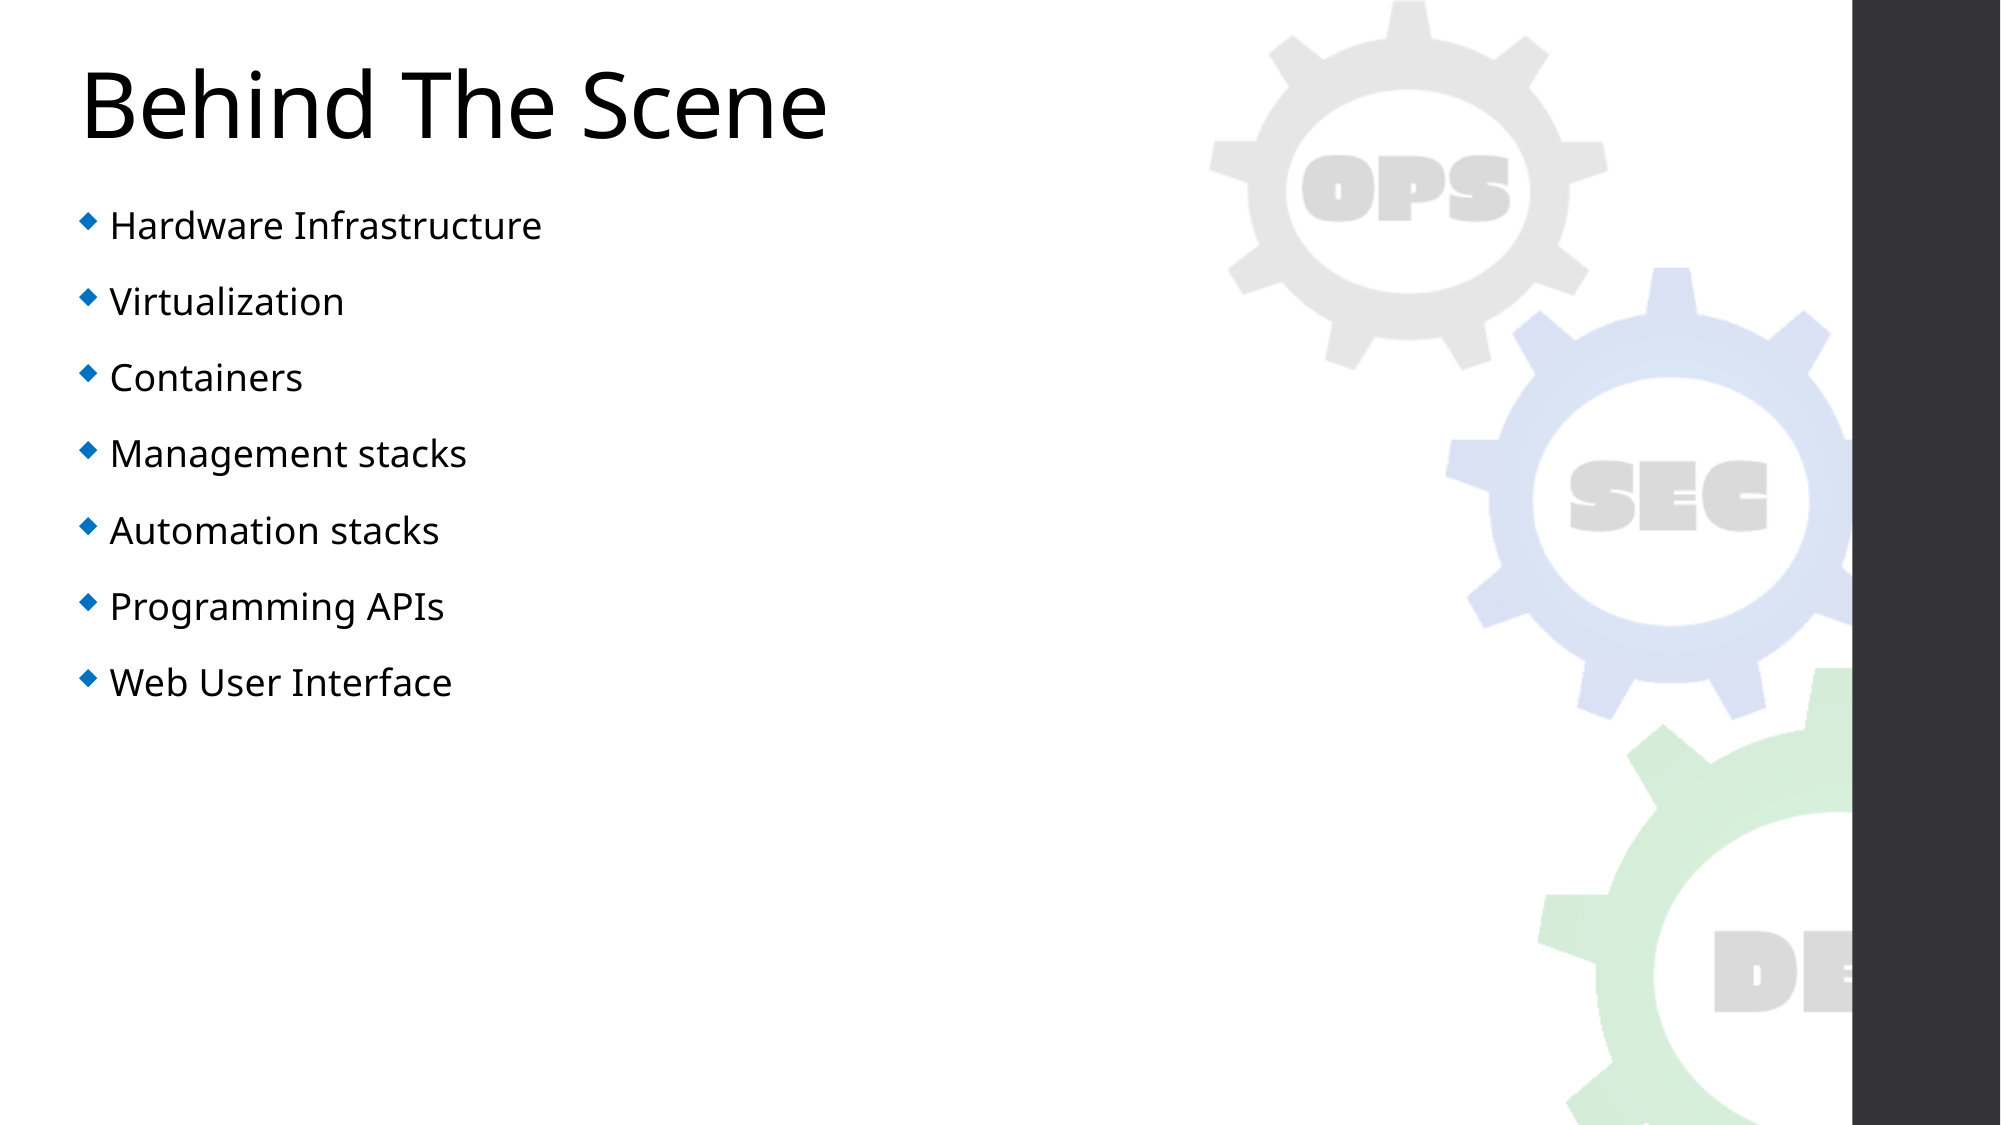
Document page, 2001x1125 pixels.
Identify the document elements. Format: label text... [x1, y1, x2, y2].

title Behind The Scene [64, 33, 1797, 166]
list Hardware Infrastructure Virtualization Containers Management stacks Automation stacks Programming APIs Web User Interface [64, 198, 1797, 1073]
